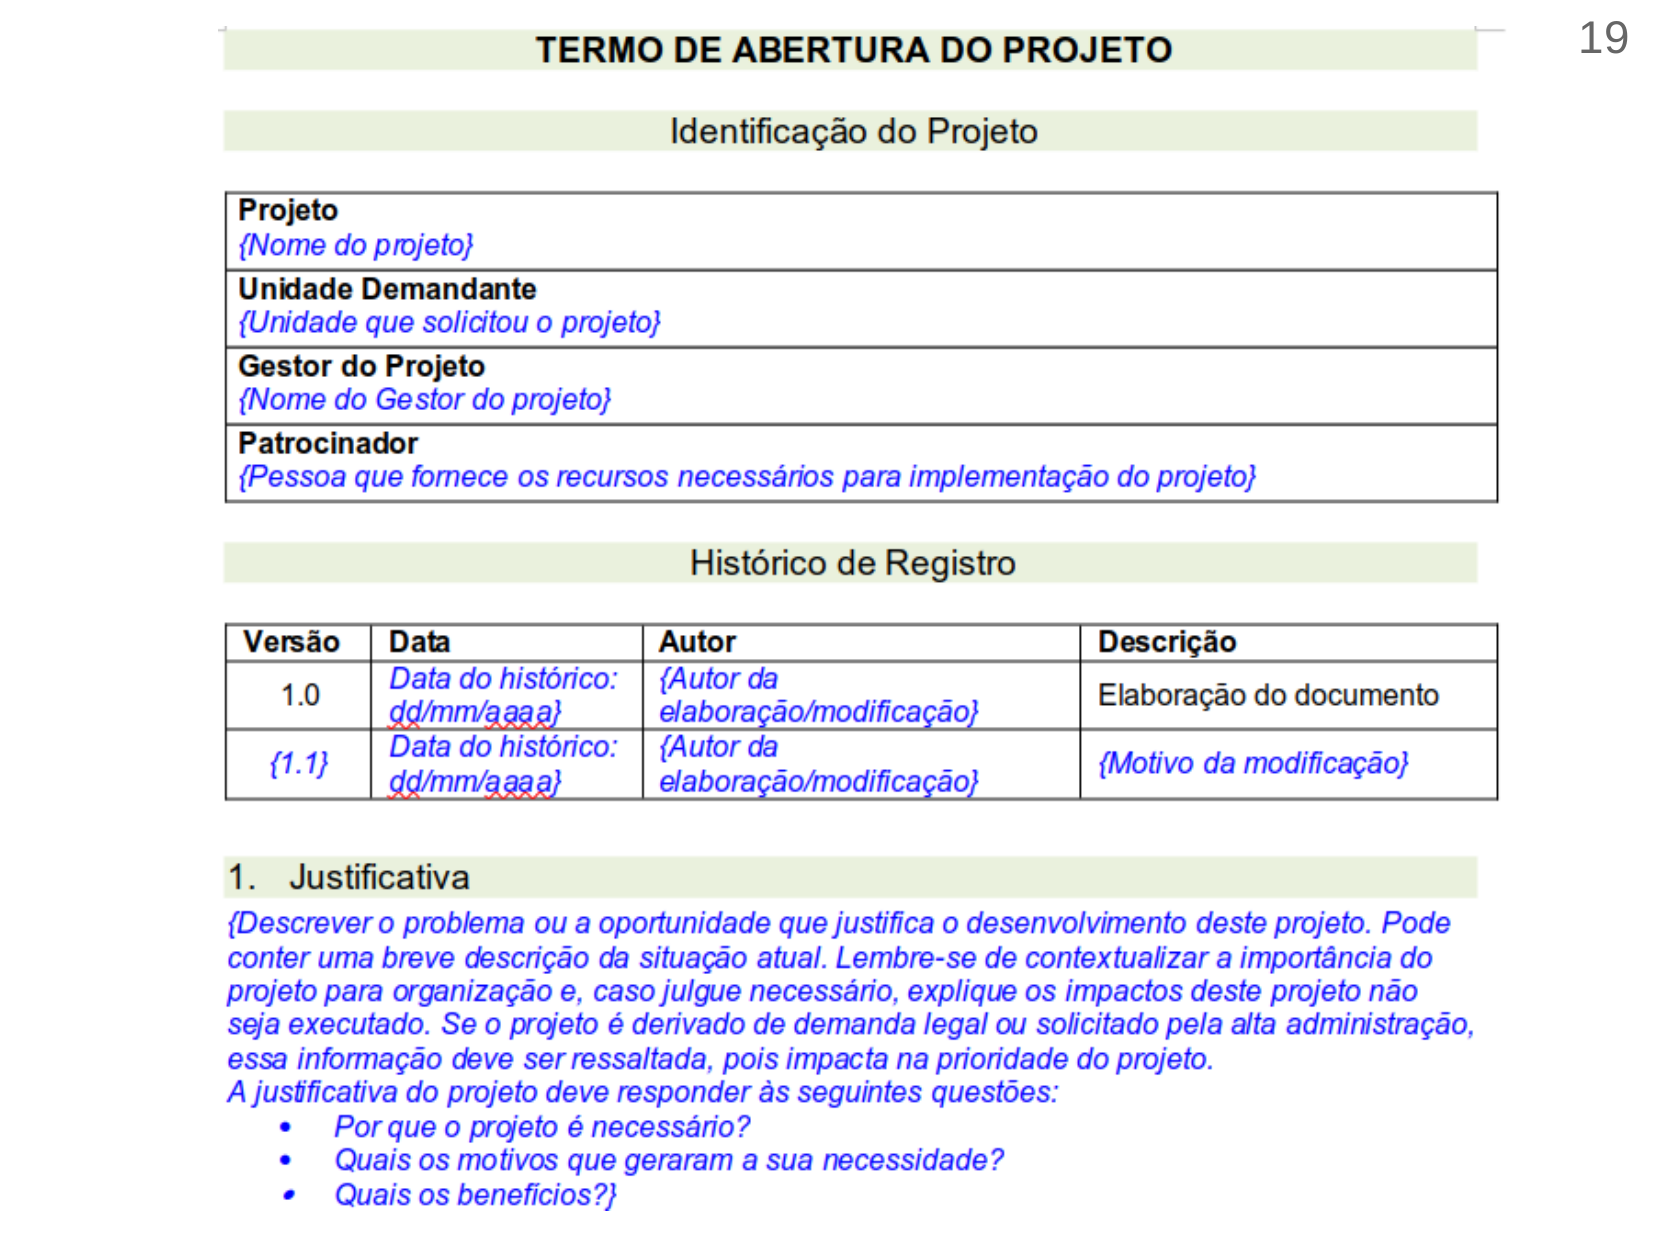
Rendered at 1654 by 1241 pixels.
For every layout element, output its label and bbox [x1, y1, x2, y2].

picture [218, 26, 1508, 1211]
